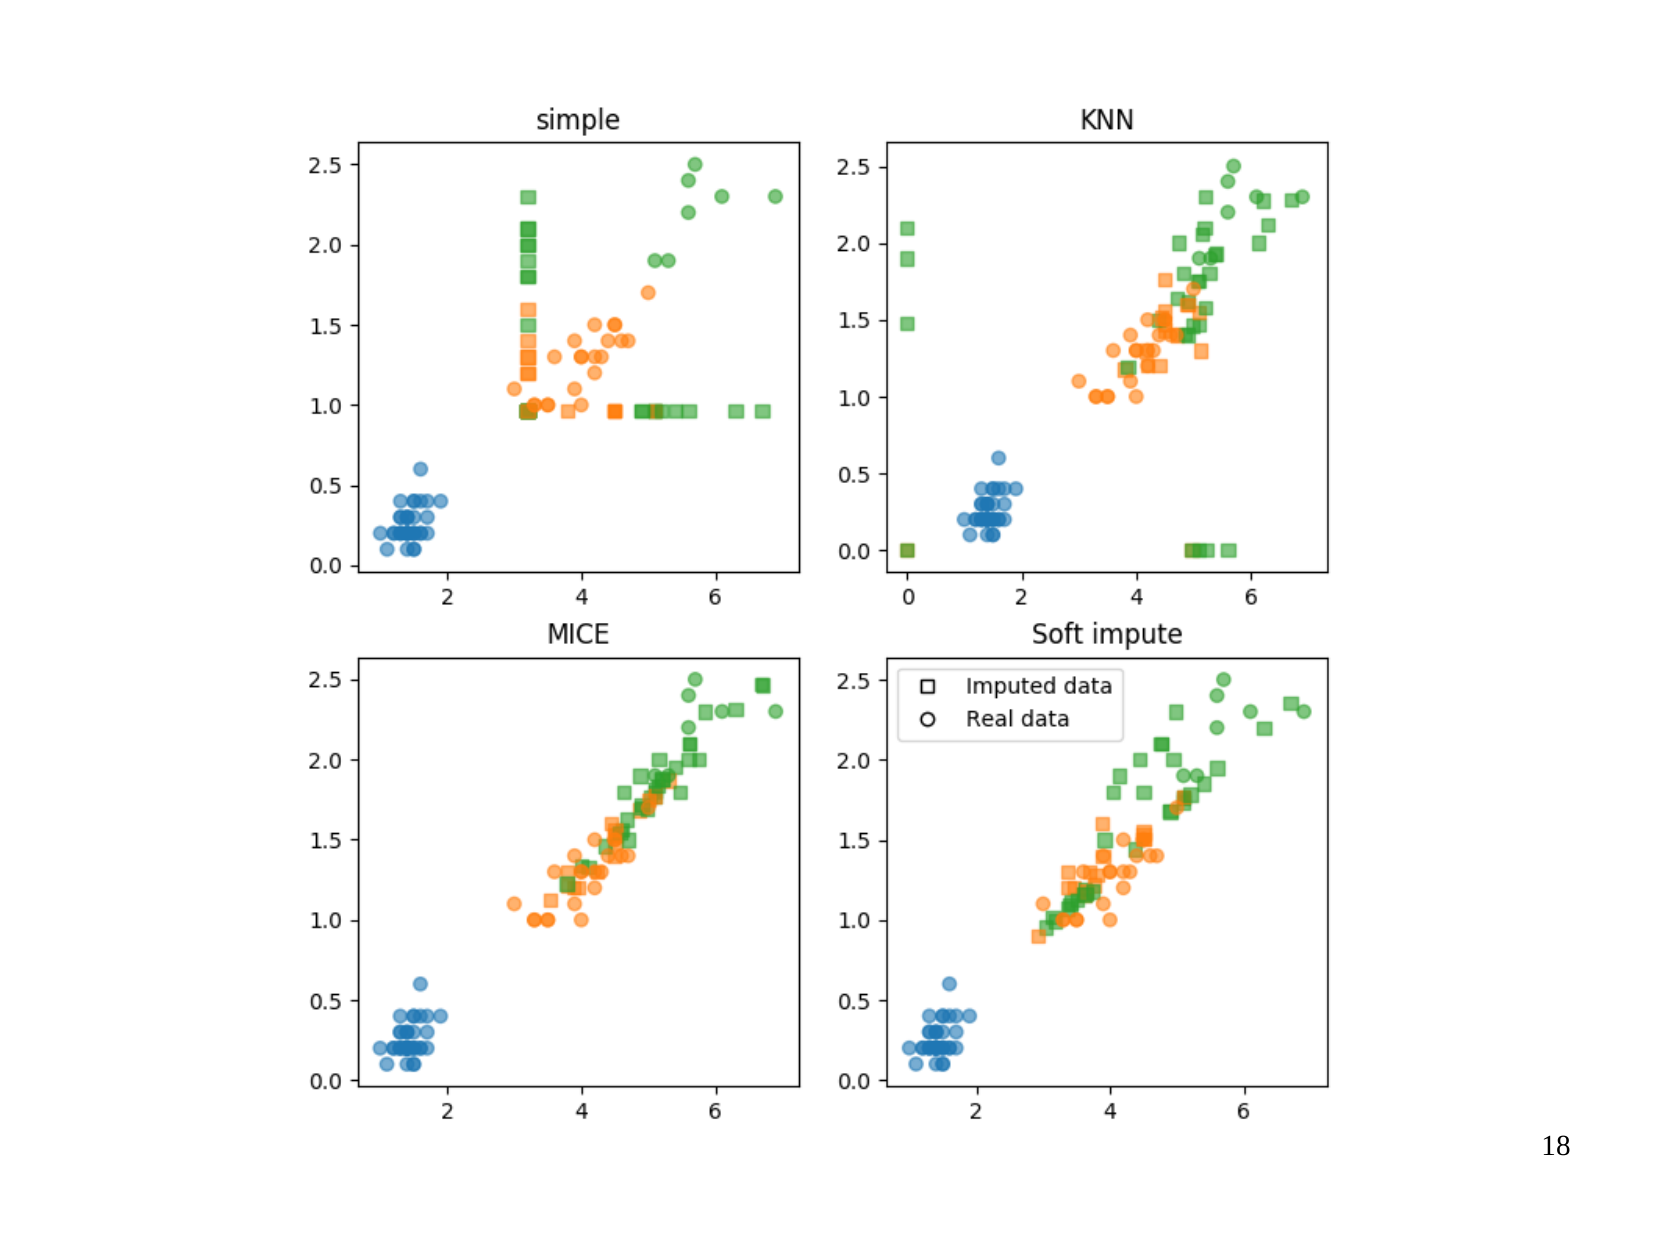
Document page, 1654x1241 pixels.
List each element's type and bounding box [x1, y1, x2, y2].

picture [255, 89, 1415, 1156]
